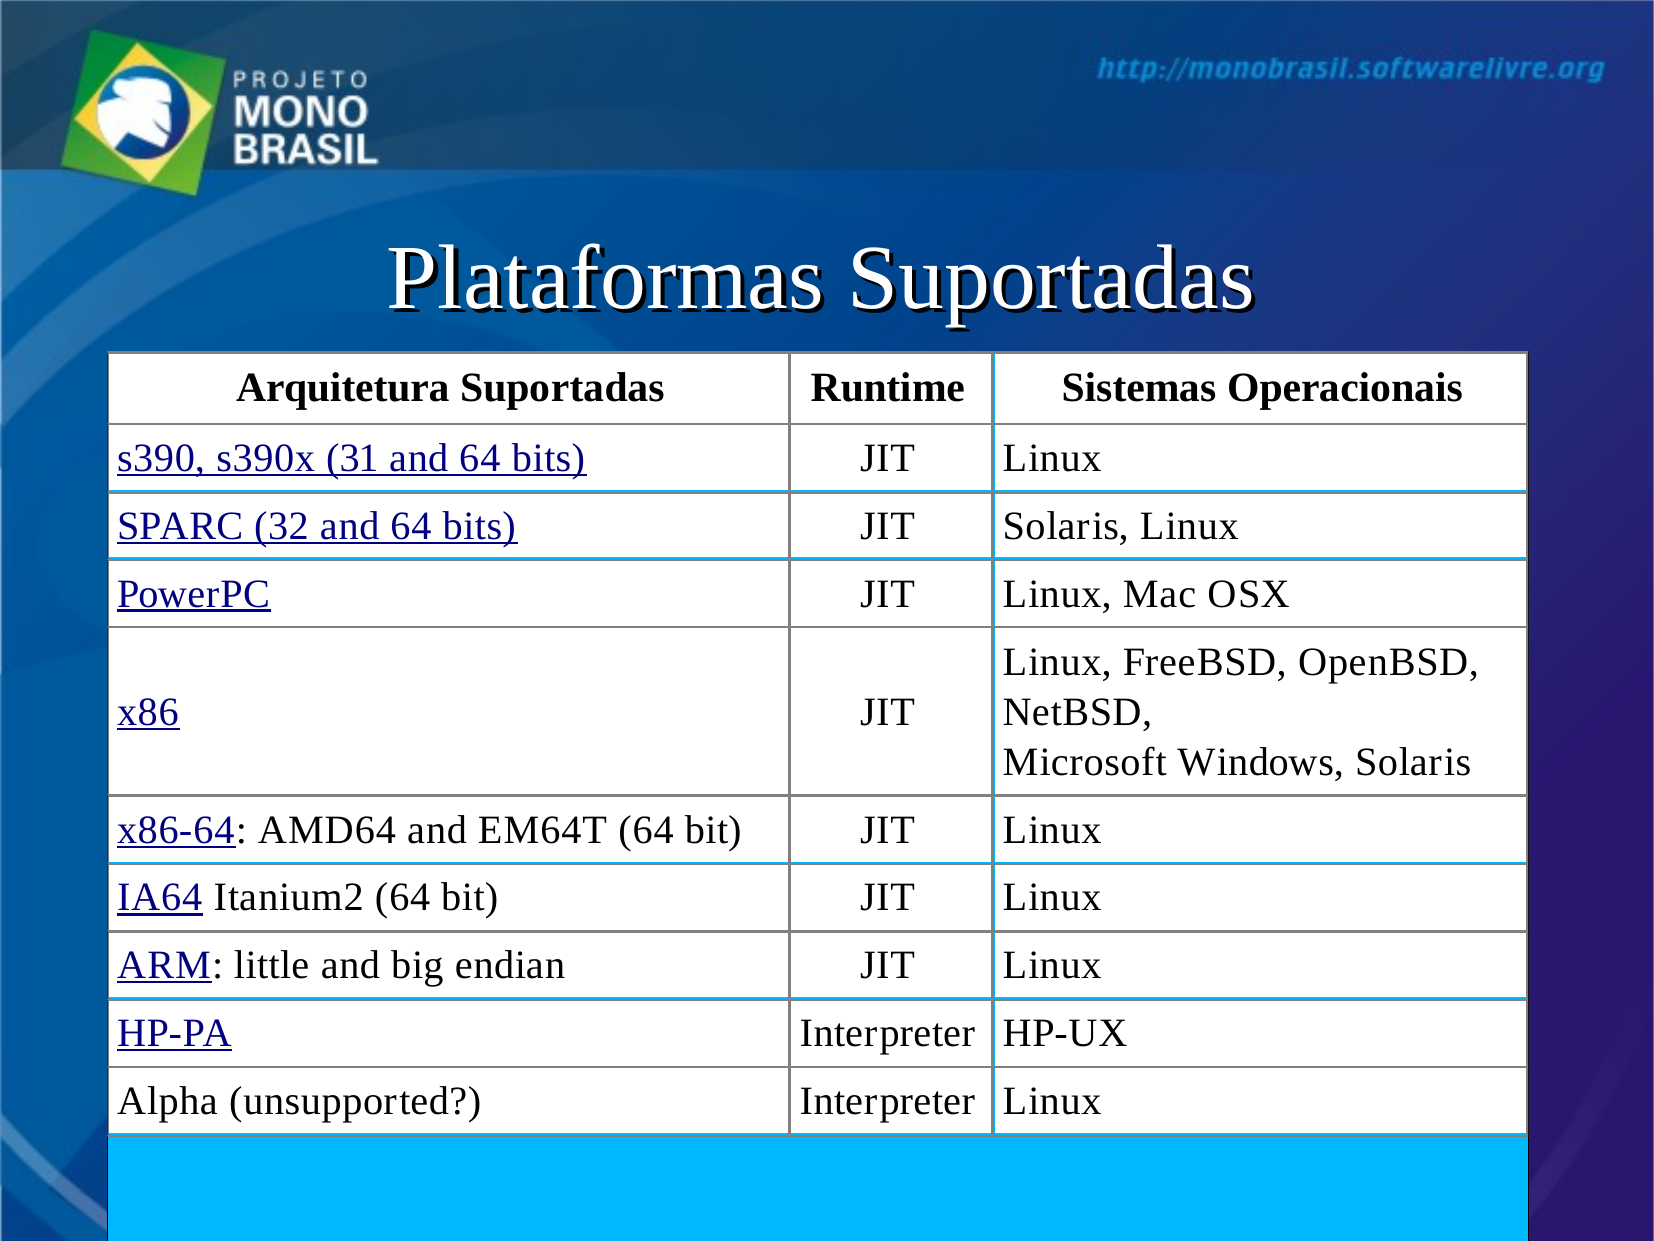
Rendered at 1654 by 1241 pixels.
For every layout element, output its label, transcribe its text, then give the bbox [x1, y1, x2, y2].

picture [0, 0, 1654, 1241]
chart [107, 351, 1529, 1241]
title Plataformas Suportadas [115, 174, 1528, 351]
